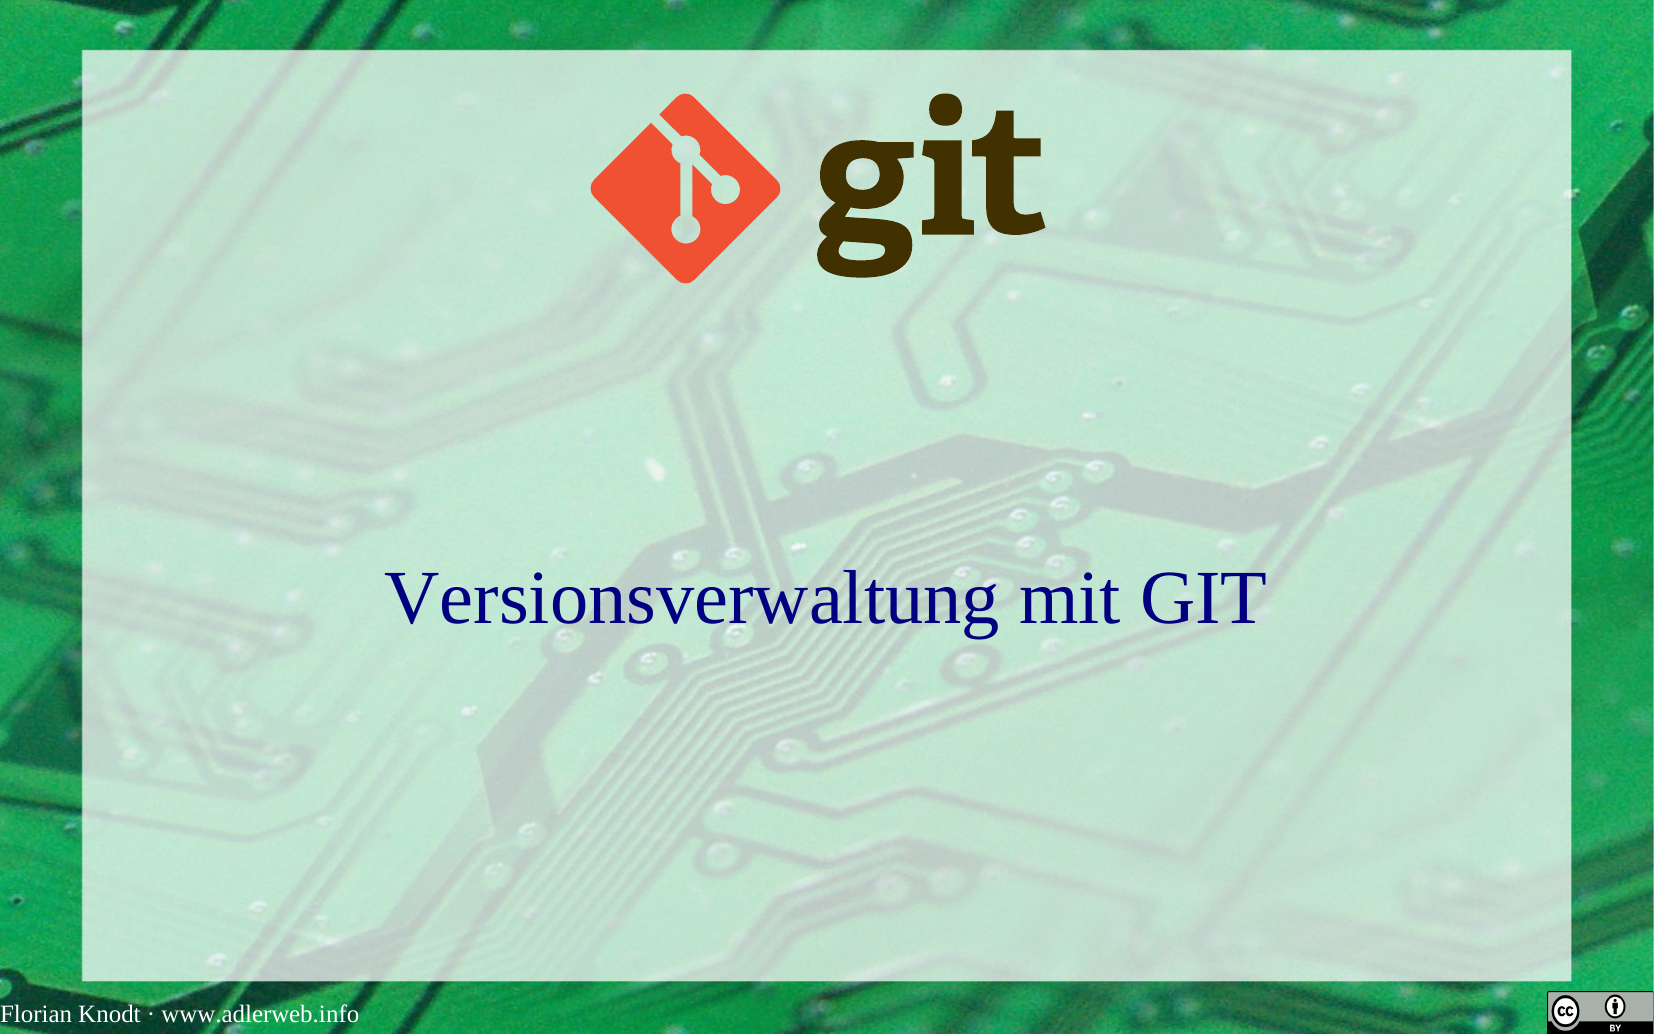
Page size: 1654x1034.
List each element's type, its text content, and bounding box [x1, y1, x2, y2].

title Versionsverwaltung mit GIT [82, 46, 1571, 981]
picture [0, 0, 1654, 1034]
